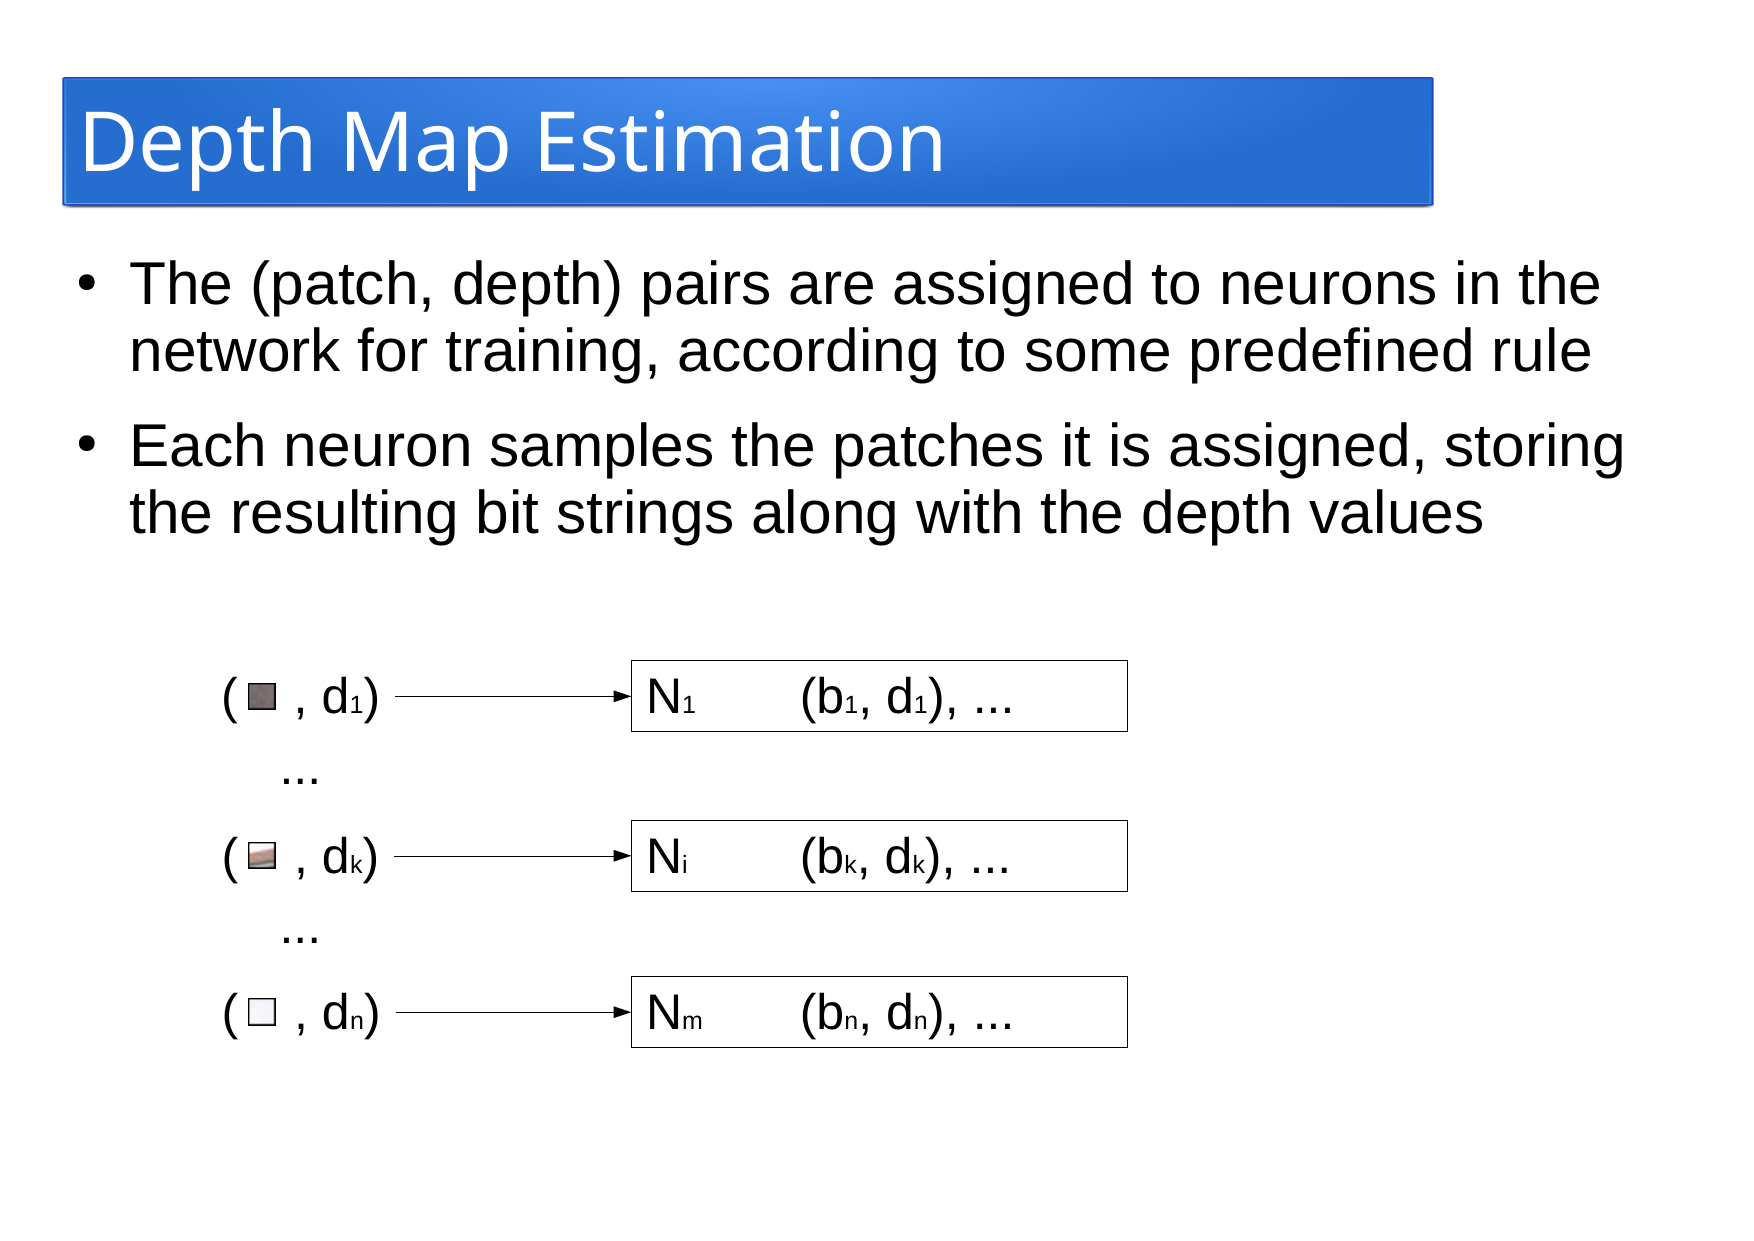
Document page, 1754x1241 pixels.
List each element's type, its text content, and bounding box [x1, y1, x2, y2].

text_box Ni [1027, 820, 1128, 892]
text_box ( , d1) [206, 661, 396, 732]
picture [248, 998, 276, 1026]
text_box Nm [1030, 976, 1128, 1048]
text_box Nm [631, 976, 785, 1048]
text_box ... [264, 891, 337, 962]
text_box (bk, dk), ... [785, 820, 1027, 892]
text_box ( , dn) [206, 976, 396, 1048]
text_box Ni [631, 820, 785, 892]
text_box ... [264, 731, 337, 803]
list The (patch, depth) pairs are assigned to neurons in the network for training, according to some predefined rule Each neuron samples the patches it is assigned, storing the resulting bit strings along with the depth values [58, 249, 1696, 602]
picture [58, 77, 1439, 209]
text_box ( , dk) [206, 820, 395, 892]
picture [248, 842, 276, 870]
title Depth Map Estimation [78, 80, 1429, 198]
text_box (b1, d1), ... [785, 661, 1030, 732]
text_box N1 [631, 660, 1128, 732]
text_box (bn, dn), ... [785, 976, 1030, 1048]
